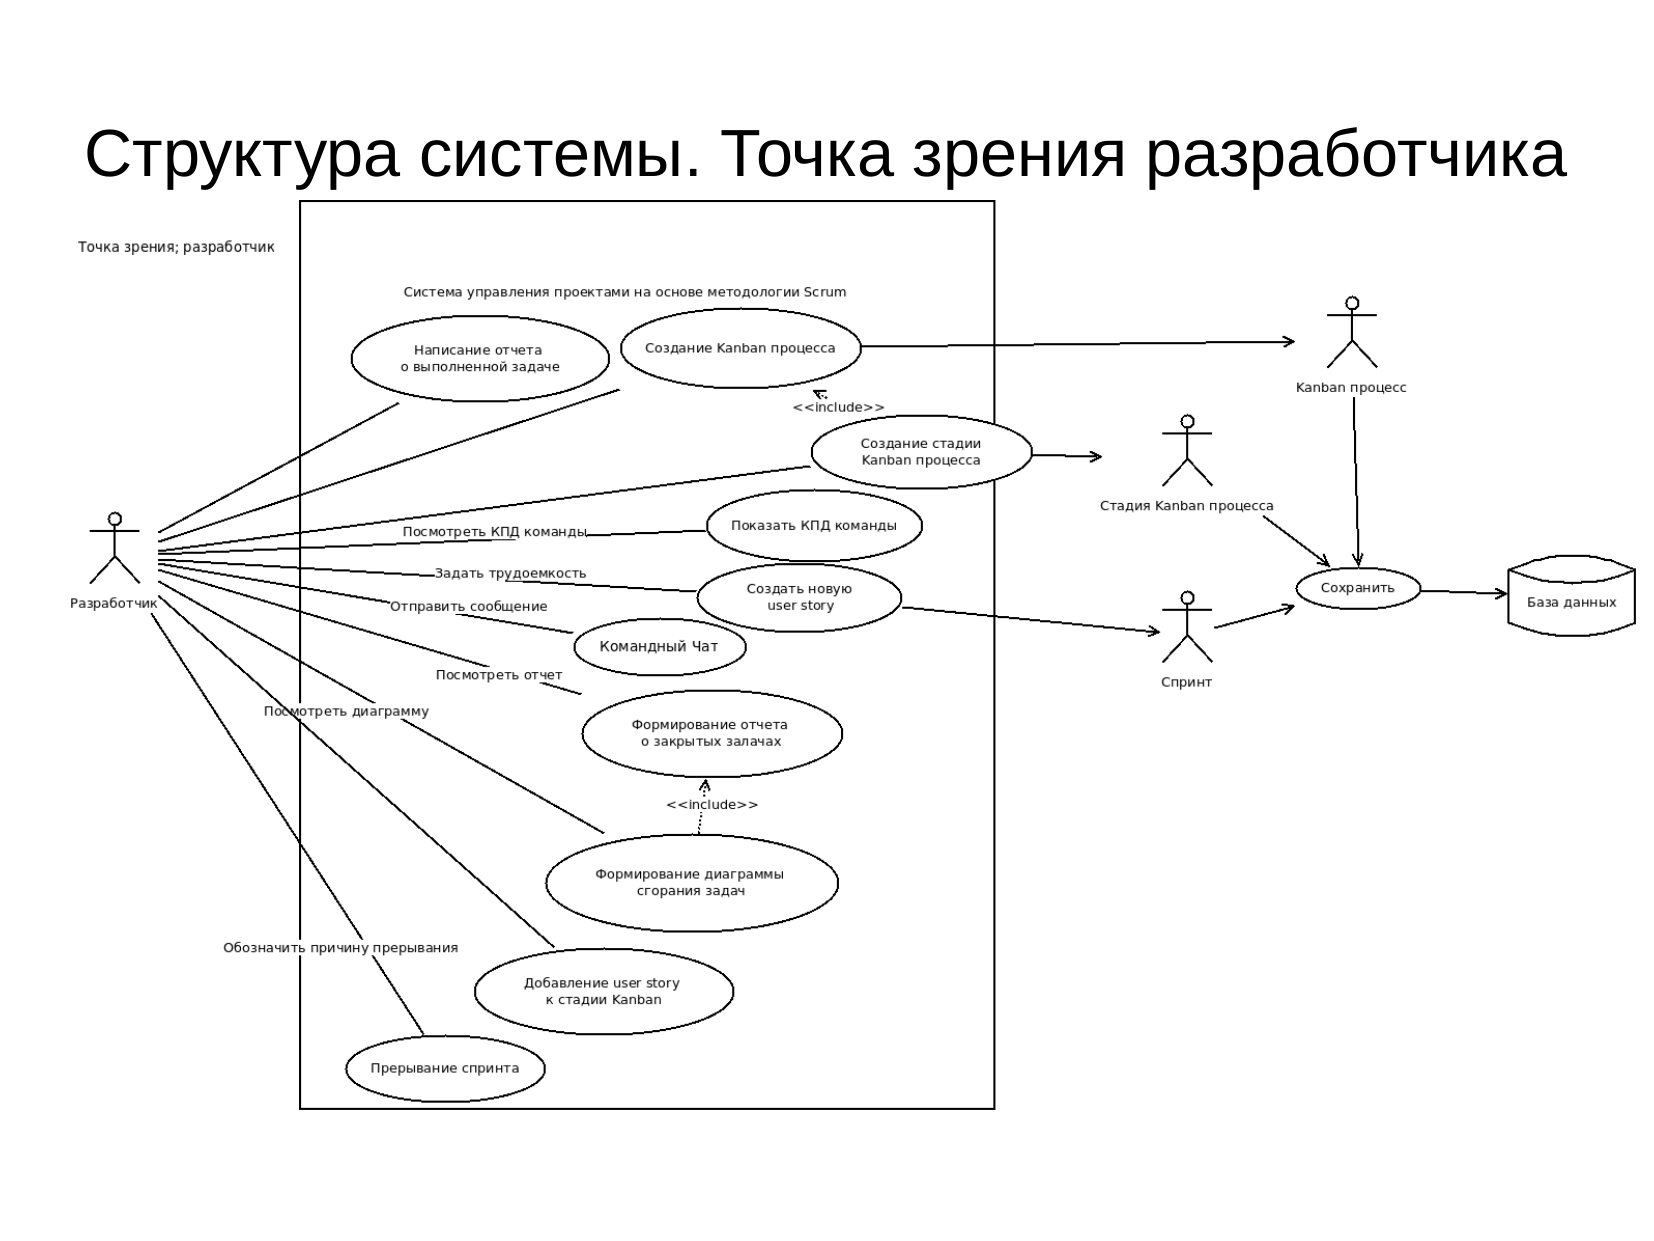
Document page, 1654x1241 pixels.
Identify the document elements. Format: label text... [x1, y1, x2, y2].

title Структура системы. Точка зрения разработчика [82, 49, 1571, 200]
picture [70, 200, 1638, 1111]
